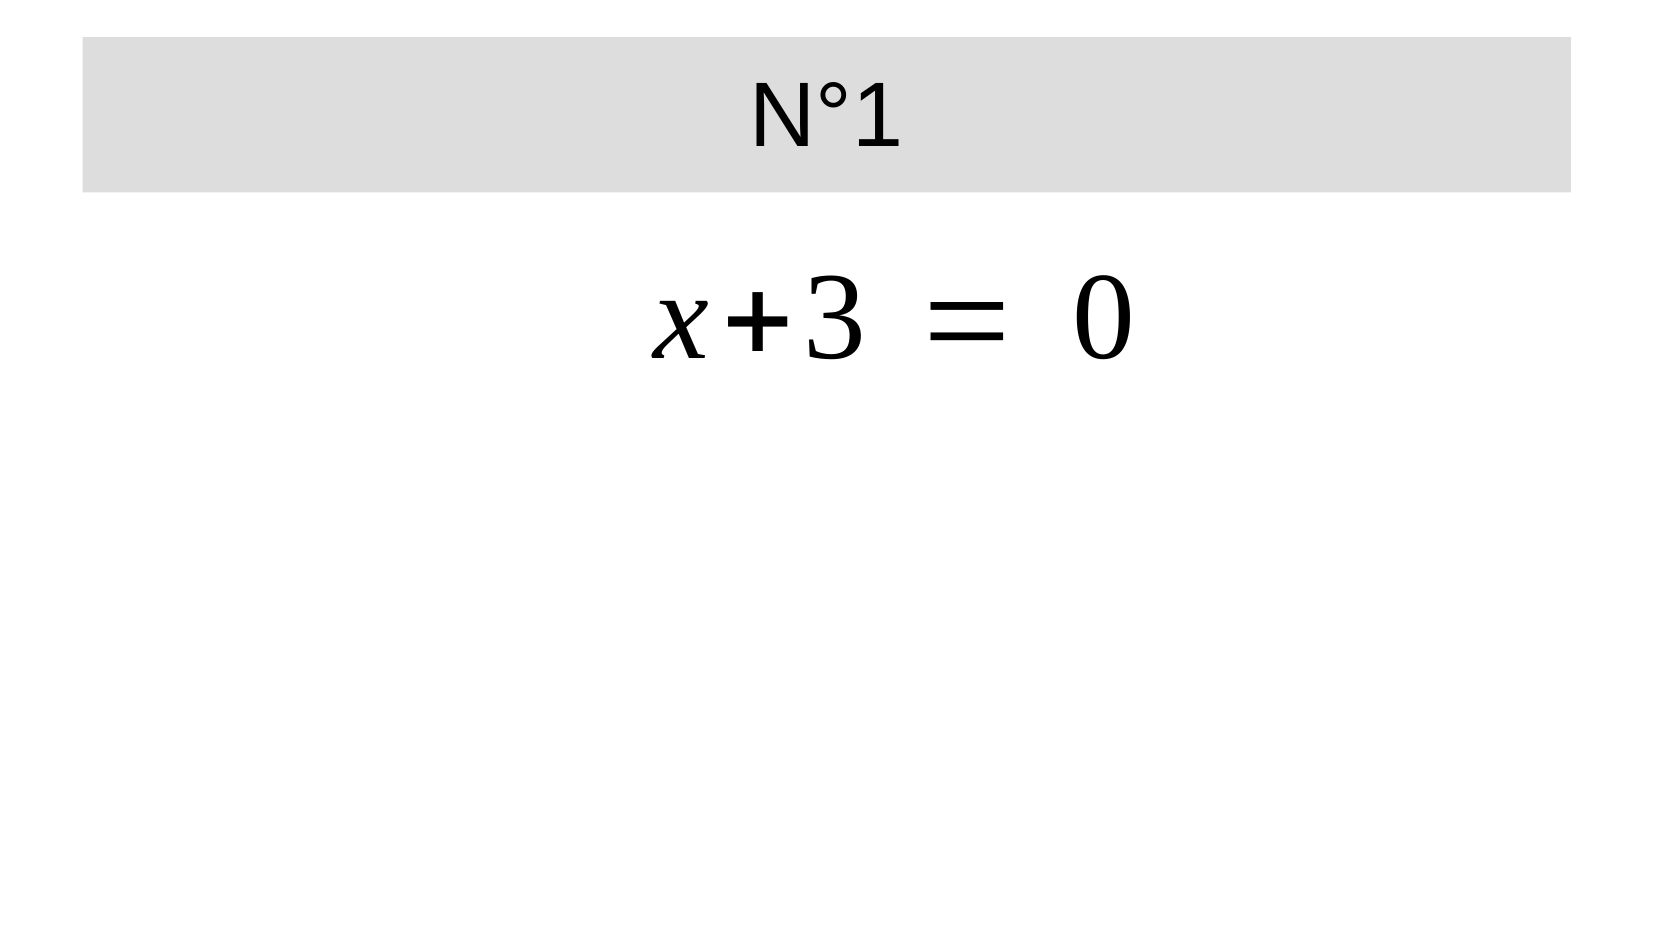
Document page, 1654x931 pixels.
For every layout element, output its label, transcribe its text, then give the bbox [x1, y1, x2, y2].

chart [637, 248, 1144, 387]
title N°1 [82, 37, 1571, 193]
